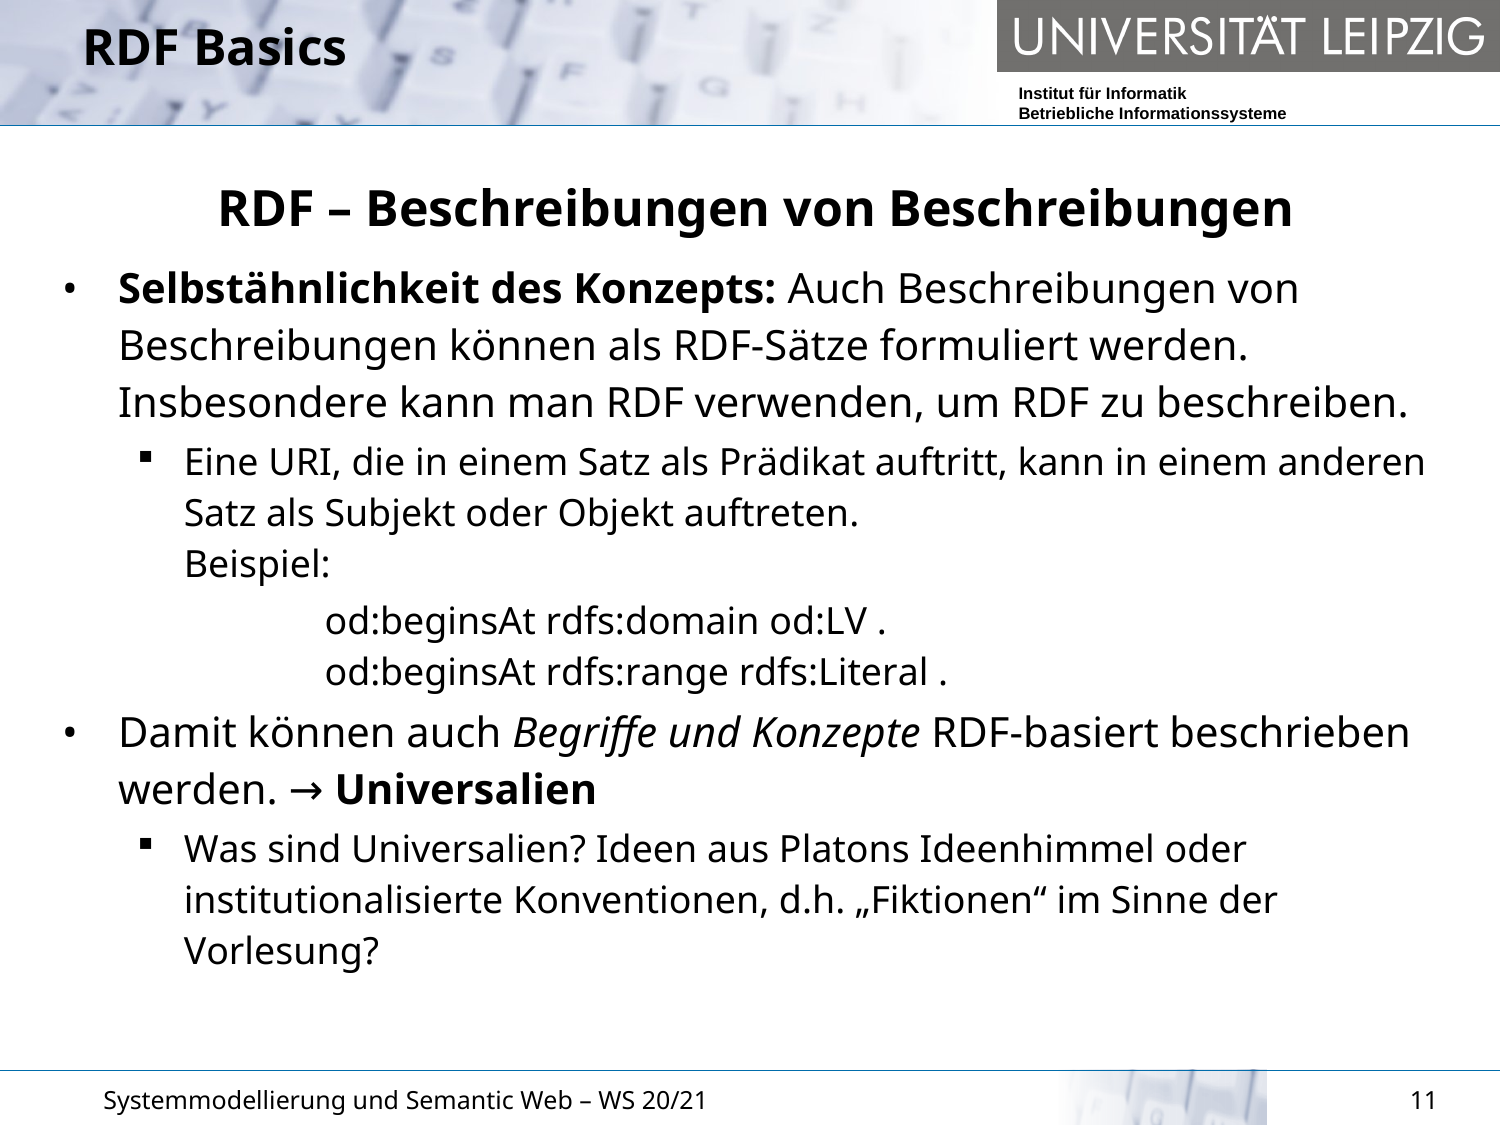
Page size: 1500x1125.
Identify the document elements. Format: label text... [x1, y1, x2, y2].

picture [0, 0, 1500, 125]
list RDF – Beschreibungen von Beschreibungen Selbstähnlichkeit des Konzepts: Auch Beschreibungen von Beschreibungen können als RDF-Sätze formuliert werden. Insbesondere kann man RDF verwenden, um RDF zu beschreiben. Eine URI, die in einem Satz als Prädikat auftritt, kann in einem anderen Satz als Subjekt oder Objekt auftreten. Beispiel: od:beginsAt rdfs:domain od:LV . od:beginsAt rdfs:range rdfs:Literal . Damit können auch Begriffe und Konzepte RDF-basiert beschrieben werden. → Universalien Was sind Universalien? Ideen aus Platons Ideenhimmel oder institutionalisierte Konventionen, d.h. „Fiktionen“ im Sinne der Vorlesung? [47, 165, 1465, 952]
text_box RDF Basics [68, 7, 363, 84]
picture [1057, 1071, 1267, 1125]
